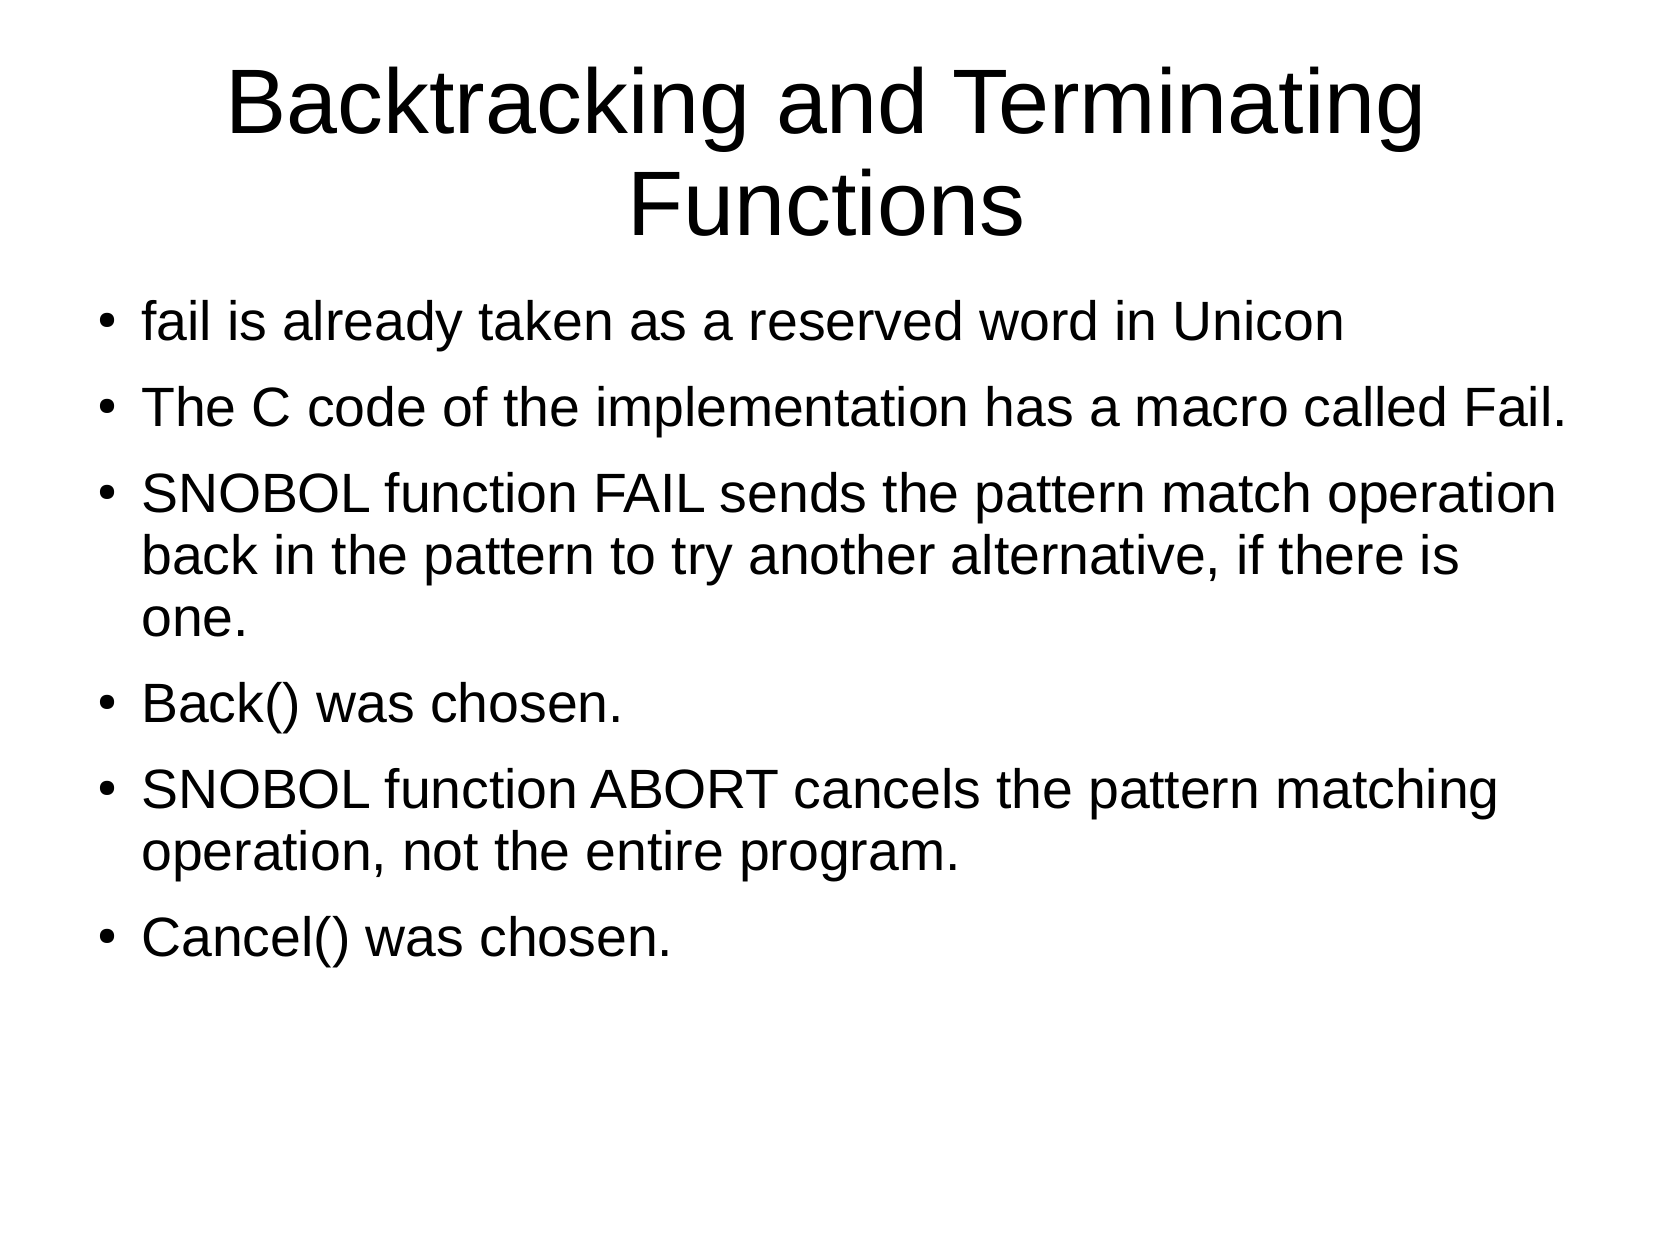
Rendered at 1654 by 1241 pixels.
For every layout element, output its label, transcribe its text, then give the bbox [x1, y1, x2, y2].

list fail is already taken as a reserved word in Unicon The C code of the implementation has a macro called Fail. SNOBOL function FAIL sends the pattern match operation back in the pattern to try another alternative, if there is one. Back() was chosen. SNOBOL function ABORT cancels the pattern matching operation, not the entire program. Cancel() was chosen. [82, 290, 1571, 1010]
title Backtracking and Terminating Functions [82, 49, 1571, 257]
